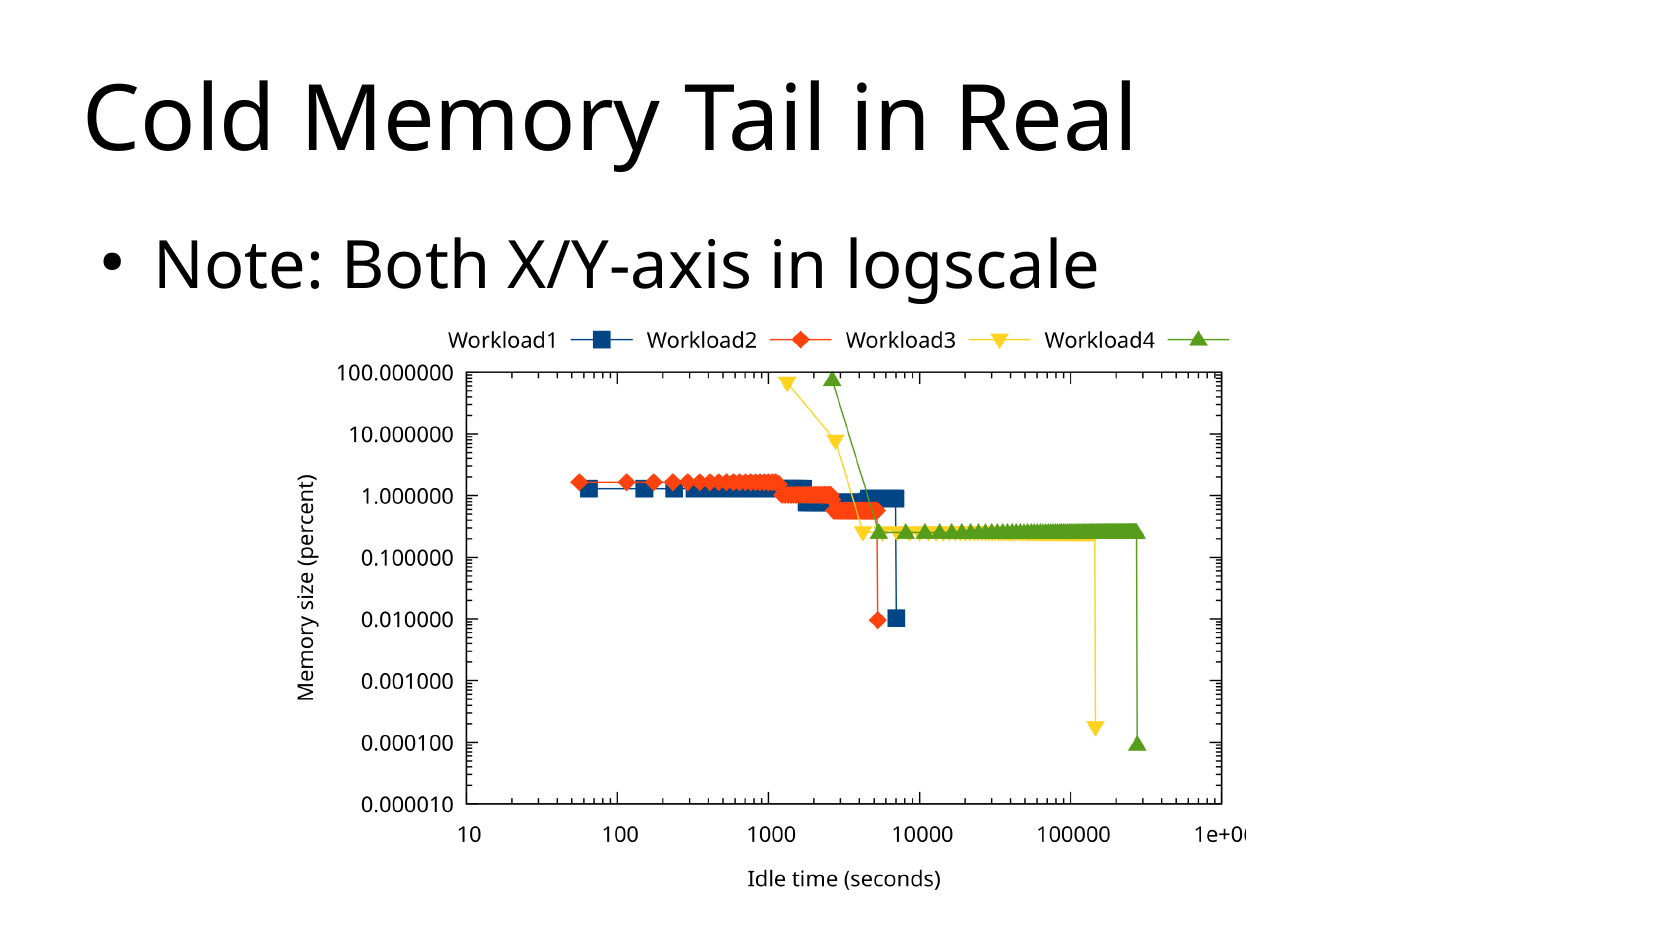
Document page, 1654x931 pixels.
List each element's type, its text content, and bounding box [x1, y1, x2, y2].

list Note: Both X/Y-axis in logscale [82, 217, 1571, 758]
picture [292, 325, 1246, 894]
title Cold Memory Tail in Real [82, 37, 1571, 193]
